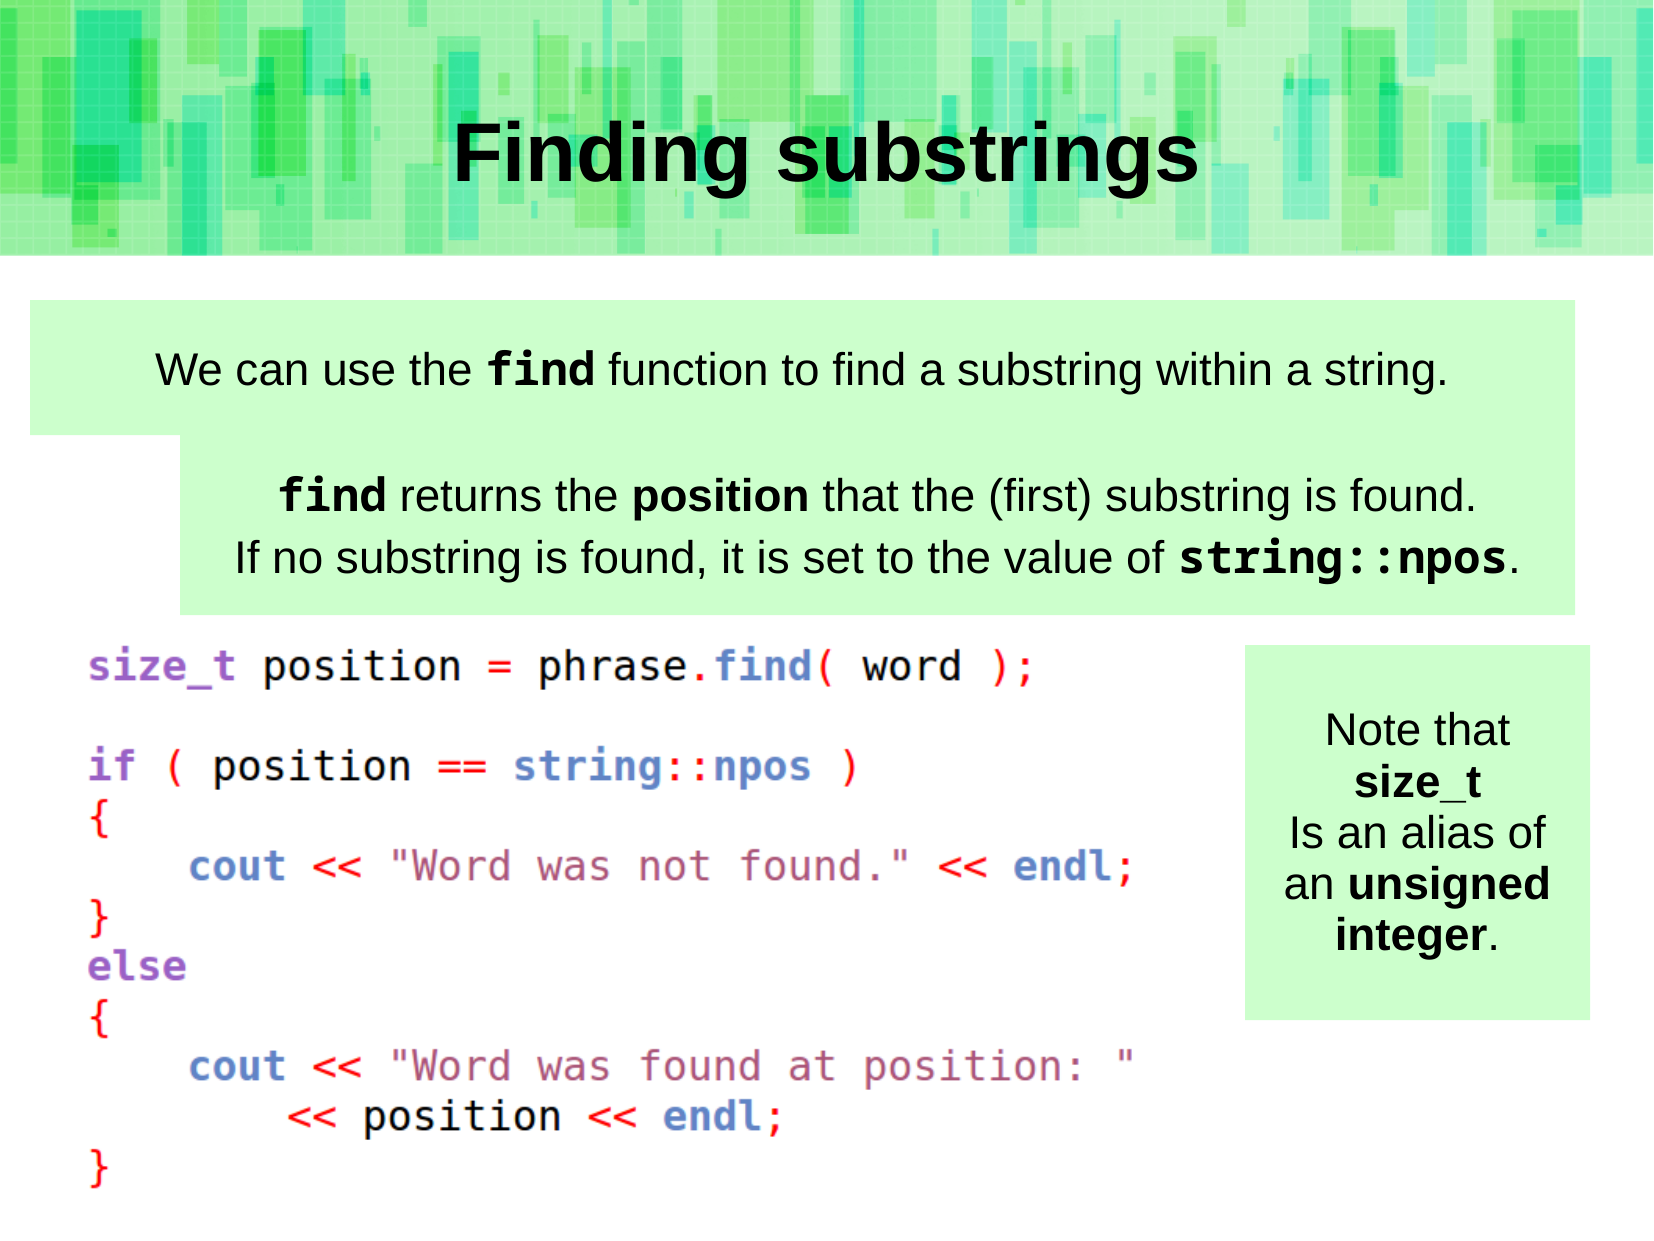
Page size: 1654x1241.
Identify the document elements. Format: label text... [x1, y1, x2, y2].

title Finding substrings [82, 49, 1571, 257]
text_box Note that size_t Is an alias of an unsigned integer. [1245, 645, 1591, 1021]
picture [0, 0, 1654, 1241]
text_box We can use the find function to find a substring within a string. [30, 300, 1576, 436]
text_box find returns the position that the (first) substring is found. If no substring is found, it is set to the value of string::npos. [180, 435, 1576, 616]
